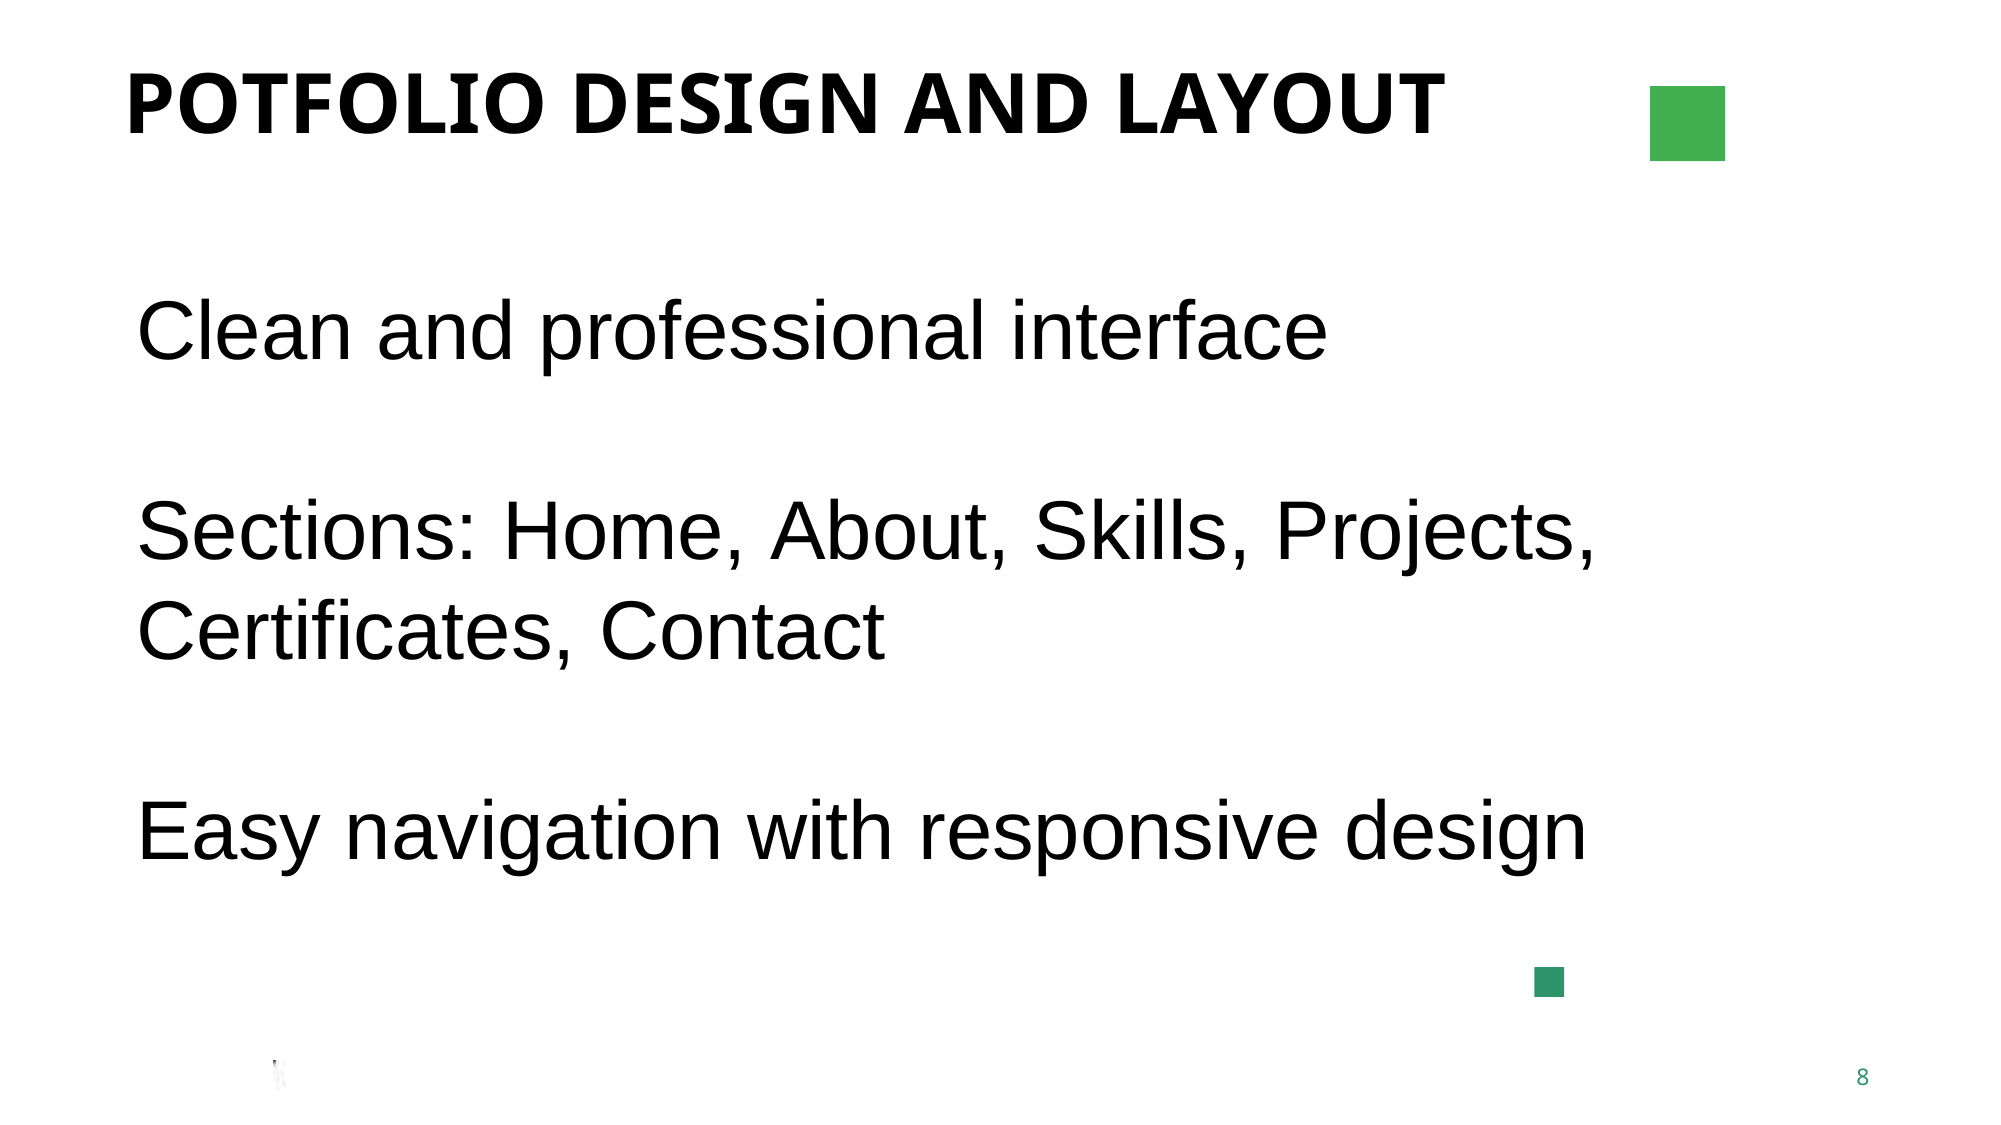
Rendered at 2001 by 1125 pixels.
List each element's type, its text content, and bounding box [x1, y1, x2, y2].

text_box Clean and professional interface Sections: Home, About, Skills, Projects, Certificates, Contact Easy navigation with responsive design [121, 260, 1801, 897]
picture [273, 1060, 286, 1091]
text_box 8 [1849, 1061, 1888, 1094]
text_box POTFOLIO DESIGN AND LAYOUT [121, 47, 1565, 151]
text_box [1534, 967, 1565, 997]
text_box [1650, 86, 1726, 162]
